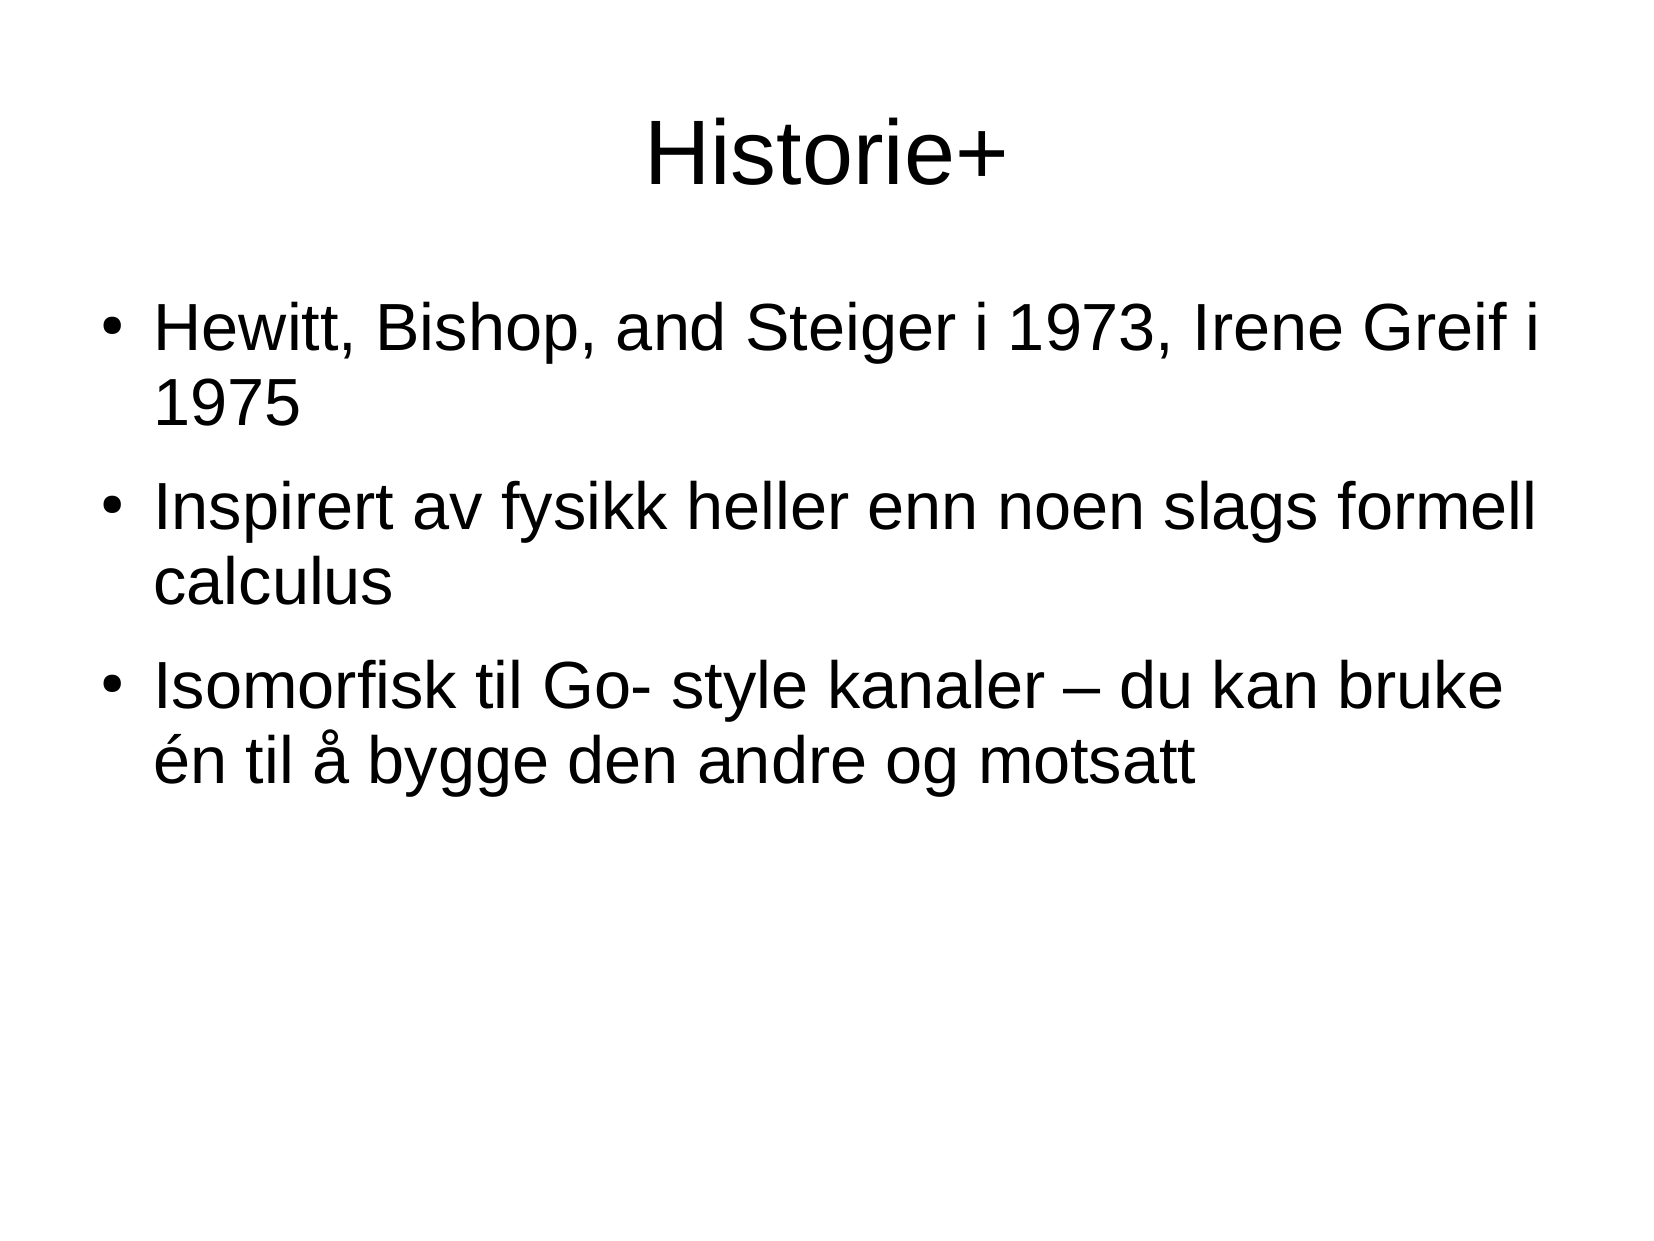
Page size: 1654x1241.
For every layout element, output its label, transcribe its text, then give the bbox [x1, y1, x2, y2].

title Historie+ [82, 49, 1571, 257]
list Hewitt, Bishop, and Steiger i 1973, Irene Greif i 1975 Inspirert av fysikk heller enn noen slags formell calculus Isomorfisk til Go- style kanaler – du kan bruke én til å bygge den andre og motsatt [82, 290, 1571, 1010]
